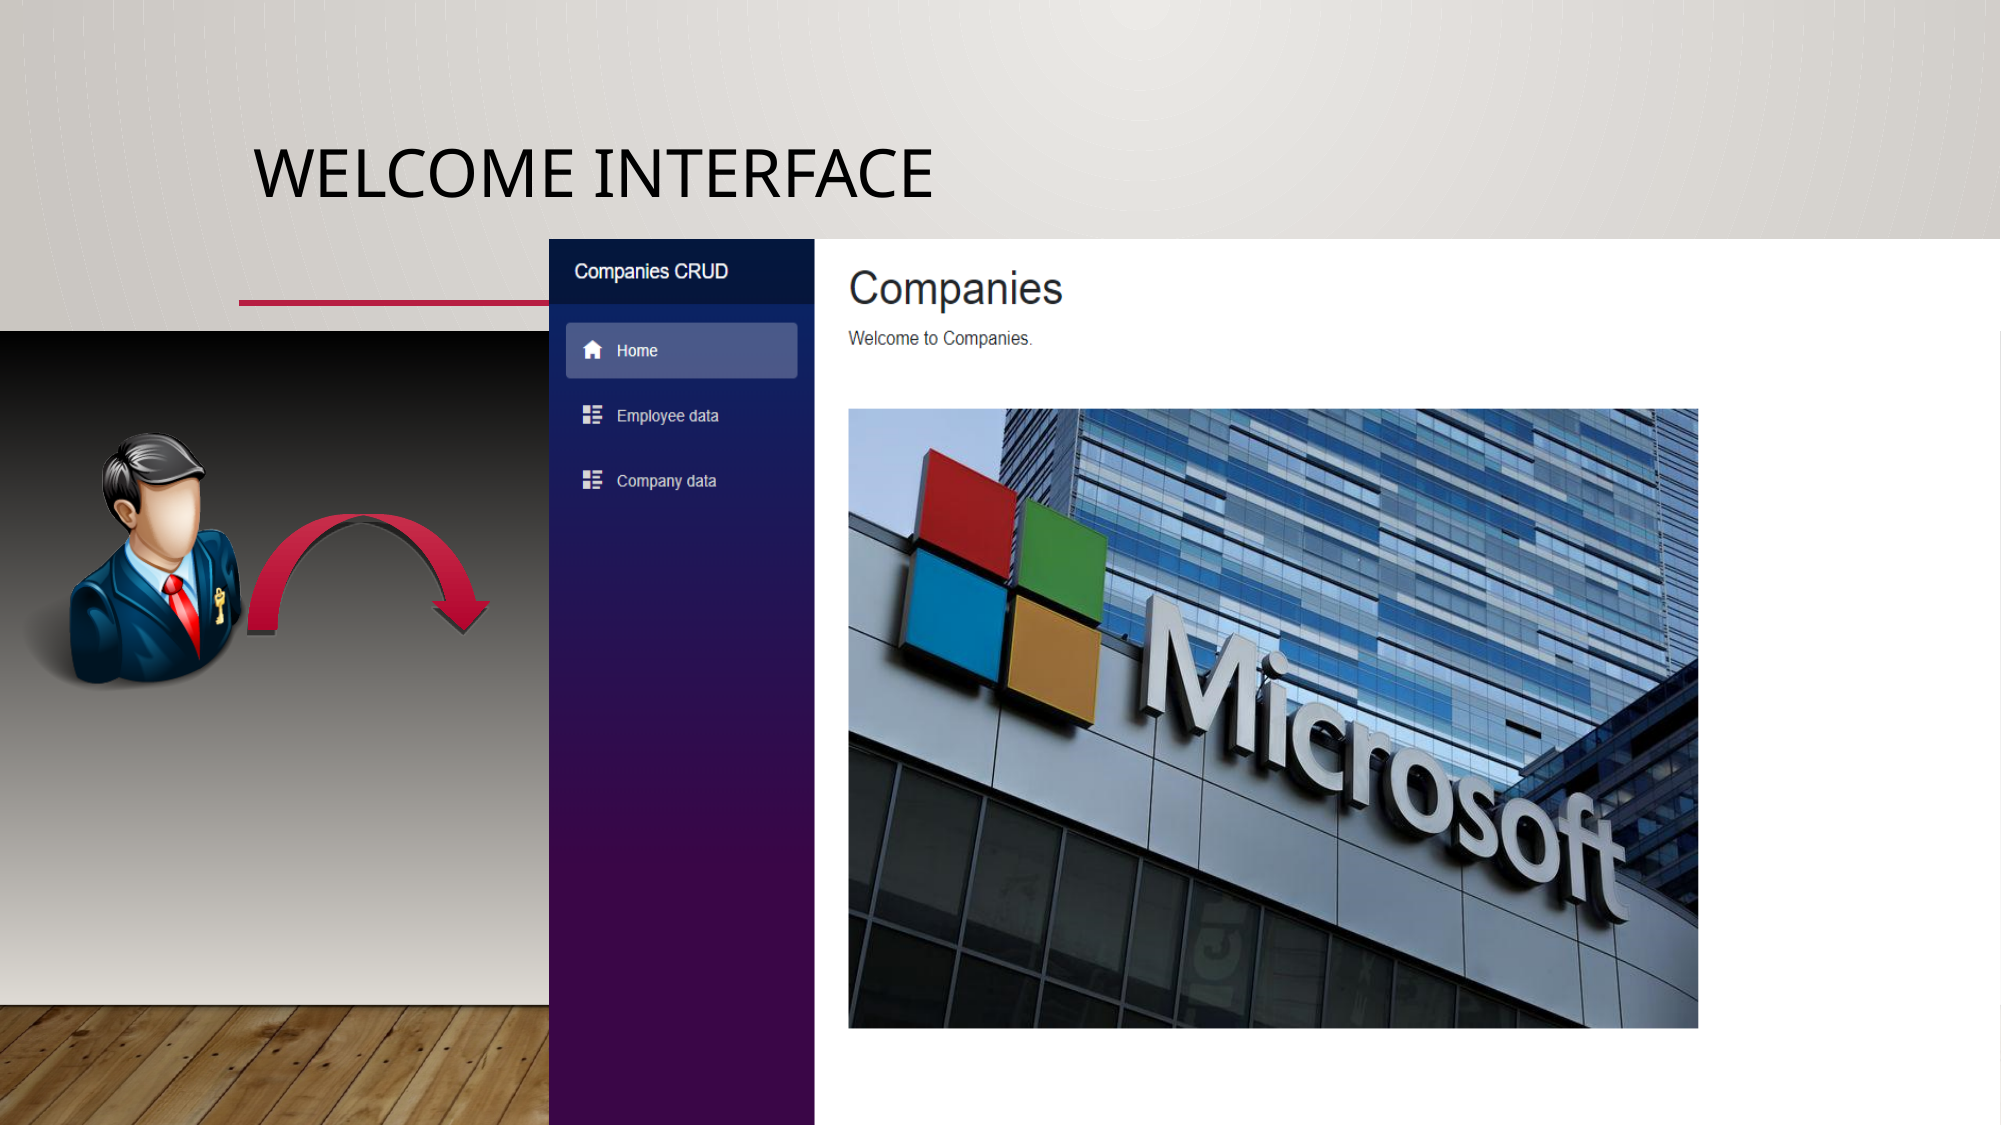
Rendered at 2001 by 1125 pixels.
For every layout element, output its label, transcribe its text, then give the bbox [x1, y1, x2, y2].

title Welcome Interface [238, 131, 1814, 305]
picture [0, 430, 265, 696]
text_box [247, 514, 491, 631]
picture [549, 239, 2000, 1125]
